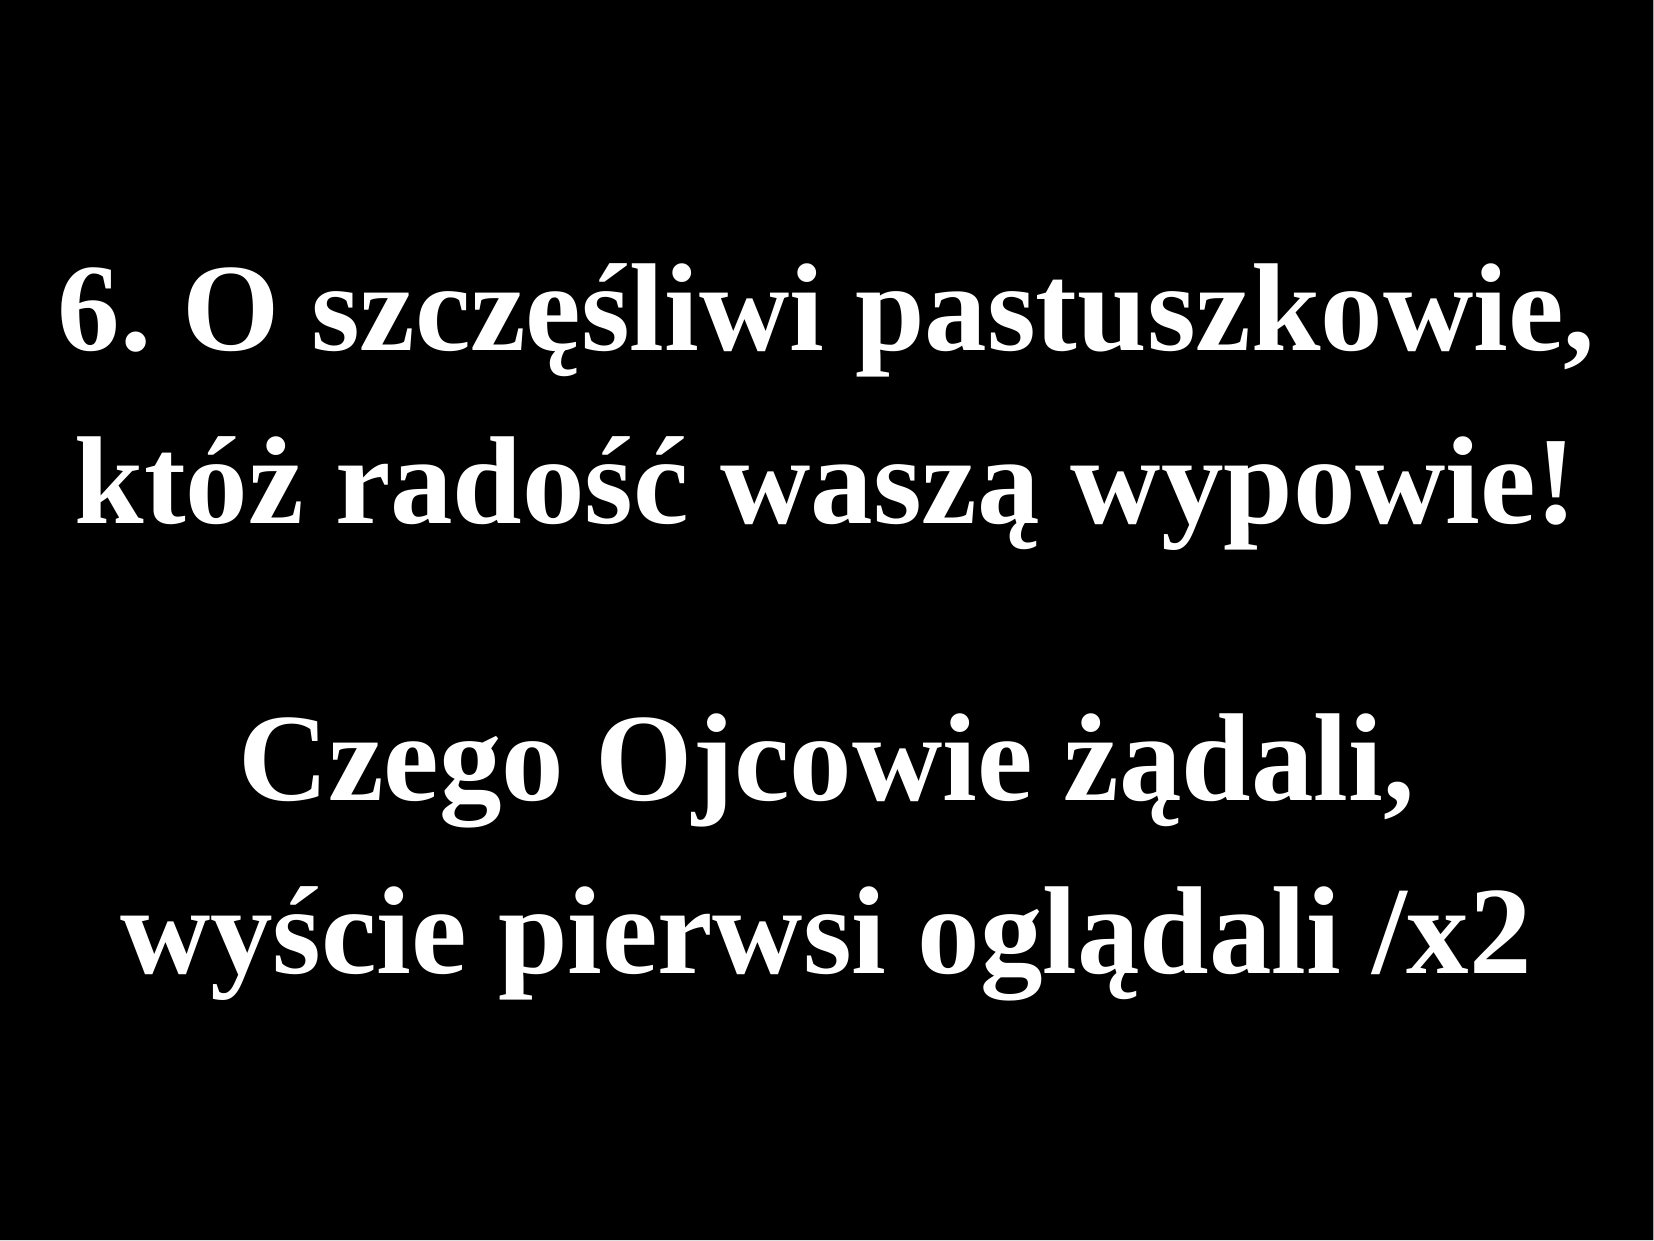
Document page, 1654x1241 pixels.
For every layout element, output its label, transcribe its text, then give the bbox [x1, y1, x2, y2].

title 6. O szczęśliwi pastuszkowie, ppp któż radość waszą wypowie! Czego Ojcowie żądali, ppp wyście pierwsi oglądali /x2 [0, 0, 1654, 1241]
